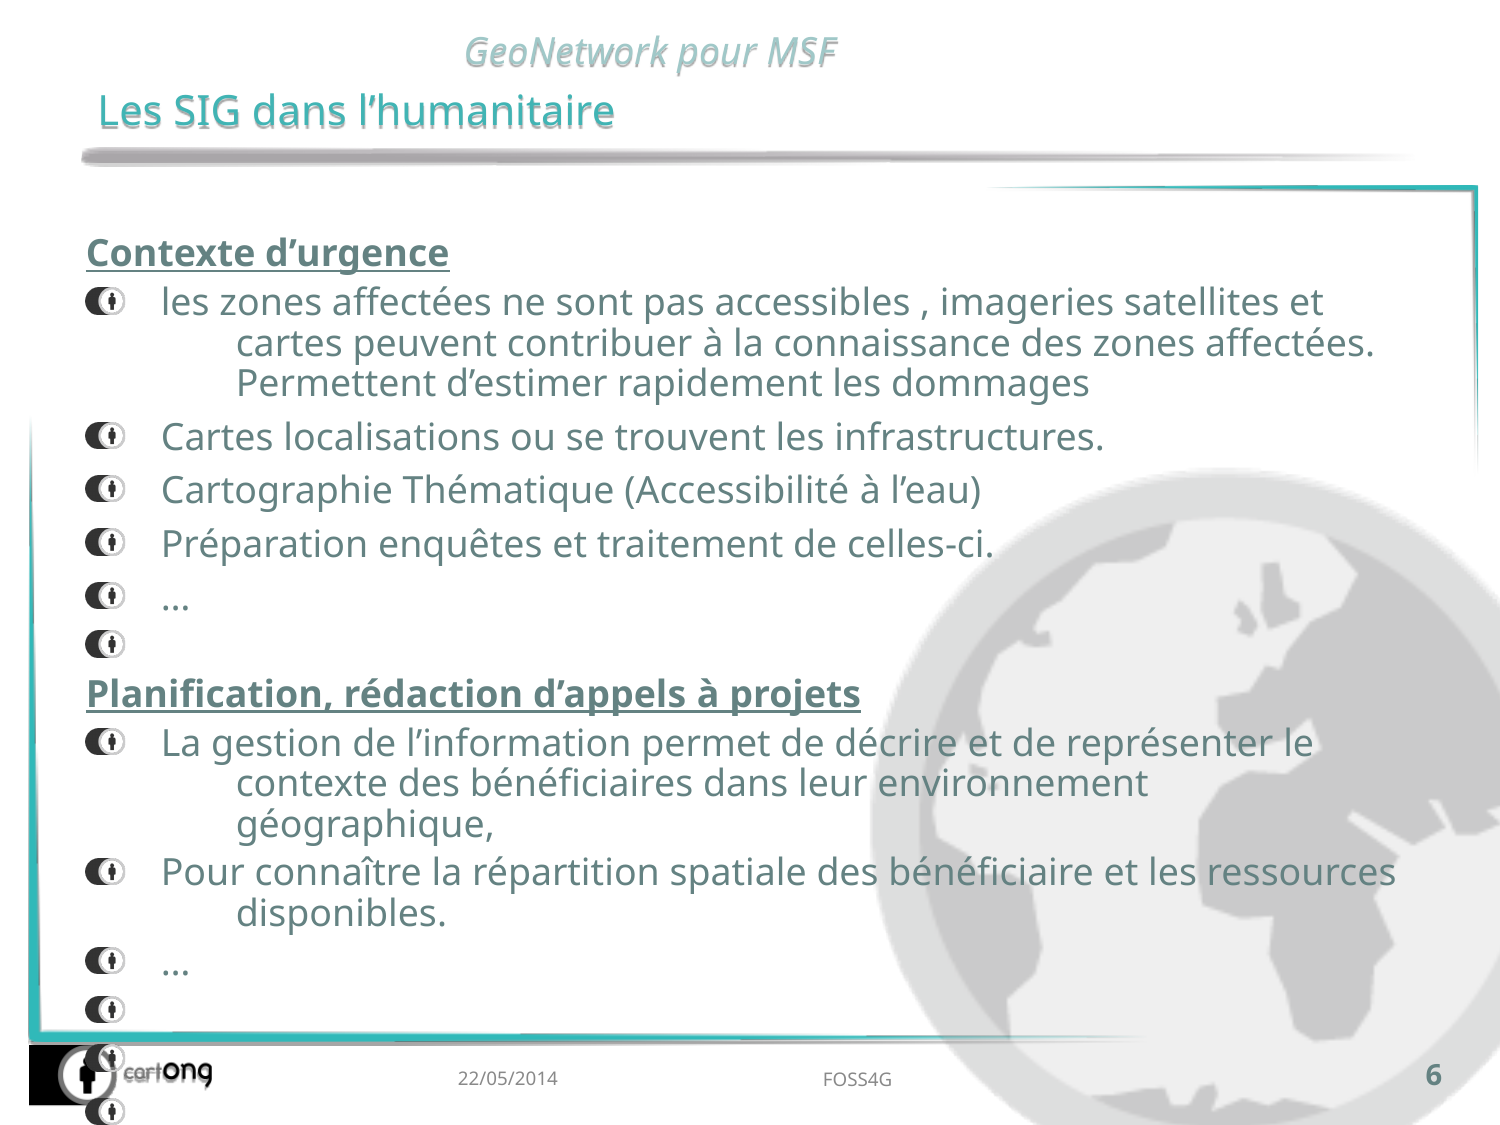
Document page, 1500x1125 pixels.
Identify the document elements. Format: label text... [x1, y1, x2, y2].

text_box 22/05/2014 [442, 1048, 596, 1109]
title Les SIG dans l’humanitaire [82, 66, 1433, 152]
text_box Contexte d’urgence les zones affectées ne sont pas accessibles , imageries satellites et cartes peuvent contribuer à la connaissance des zones affectées. Permettent d’estimer rapidement les dommages Cartes localisations ou se trouvent les infrastructures. Cartographie Thématique (Accessibilité à l’eau) Préparation enquêtes et traitement de celles-ci. … Planification, rédaction d’appels à projets La gestion de l’information permet de décrire et de représenter le contexte des bénéficiaires dans leur environnement géographique, Pour connaître la répartition spatiale des bénéficiaire et les ressources disponibles. … [70, 226, 1432, 974]
text_box 6 [1387, 1046, 1481, 1107]
text_box FOSS4G [620, 1048, 1096, 1109]
list GeoNetwork pour MSF [448, 19, 1479, 107]
